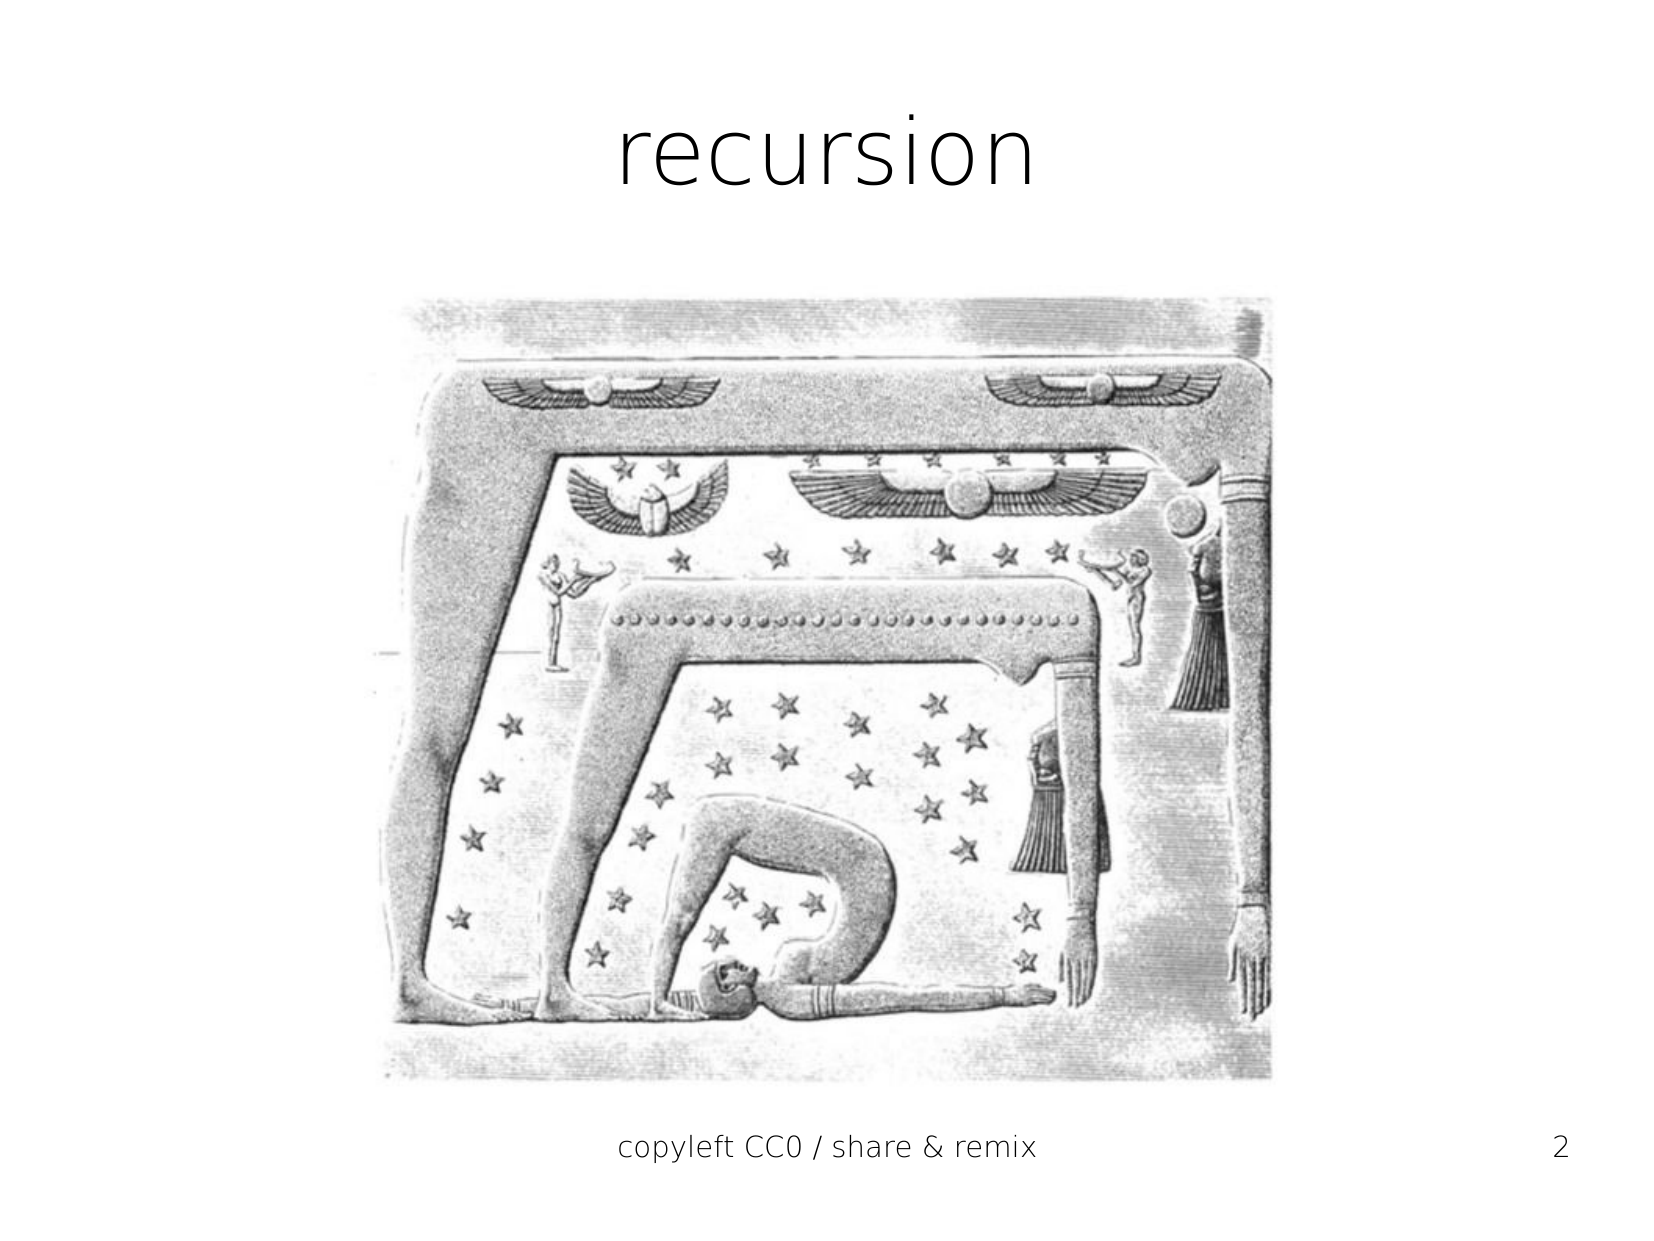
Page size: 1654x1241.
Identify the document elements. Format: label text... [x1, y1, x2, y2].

picture [364, 285, 1290, 1099]
title recursion [82, 49, 1571, 257]
